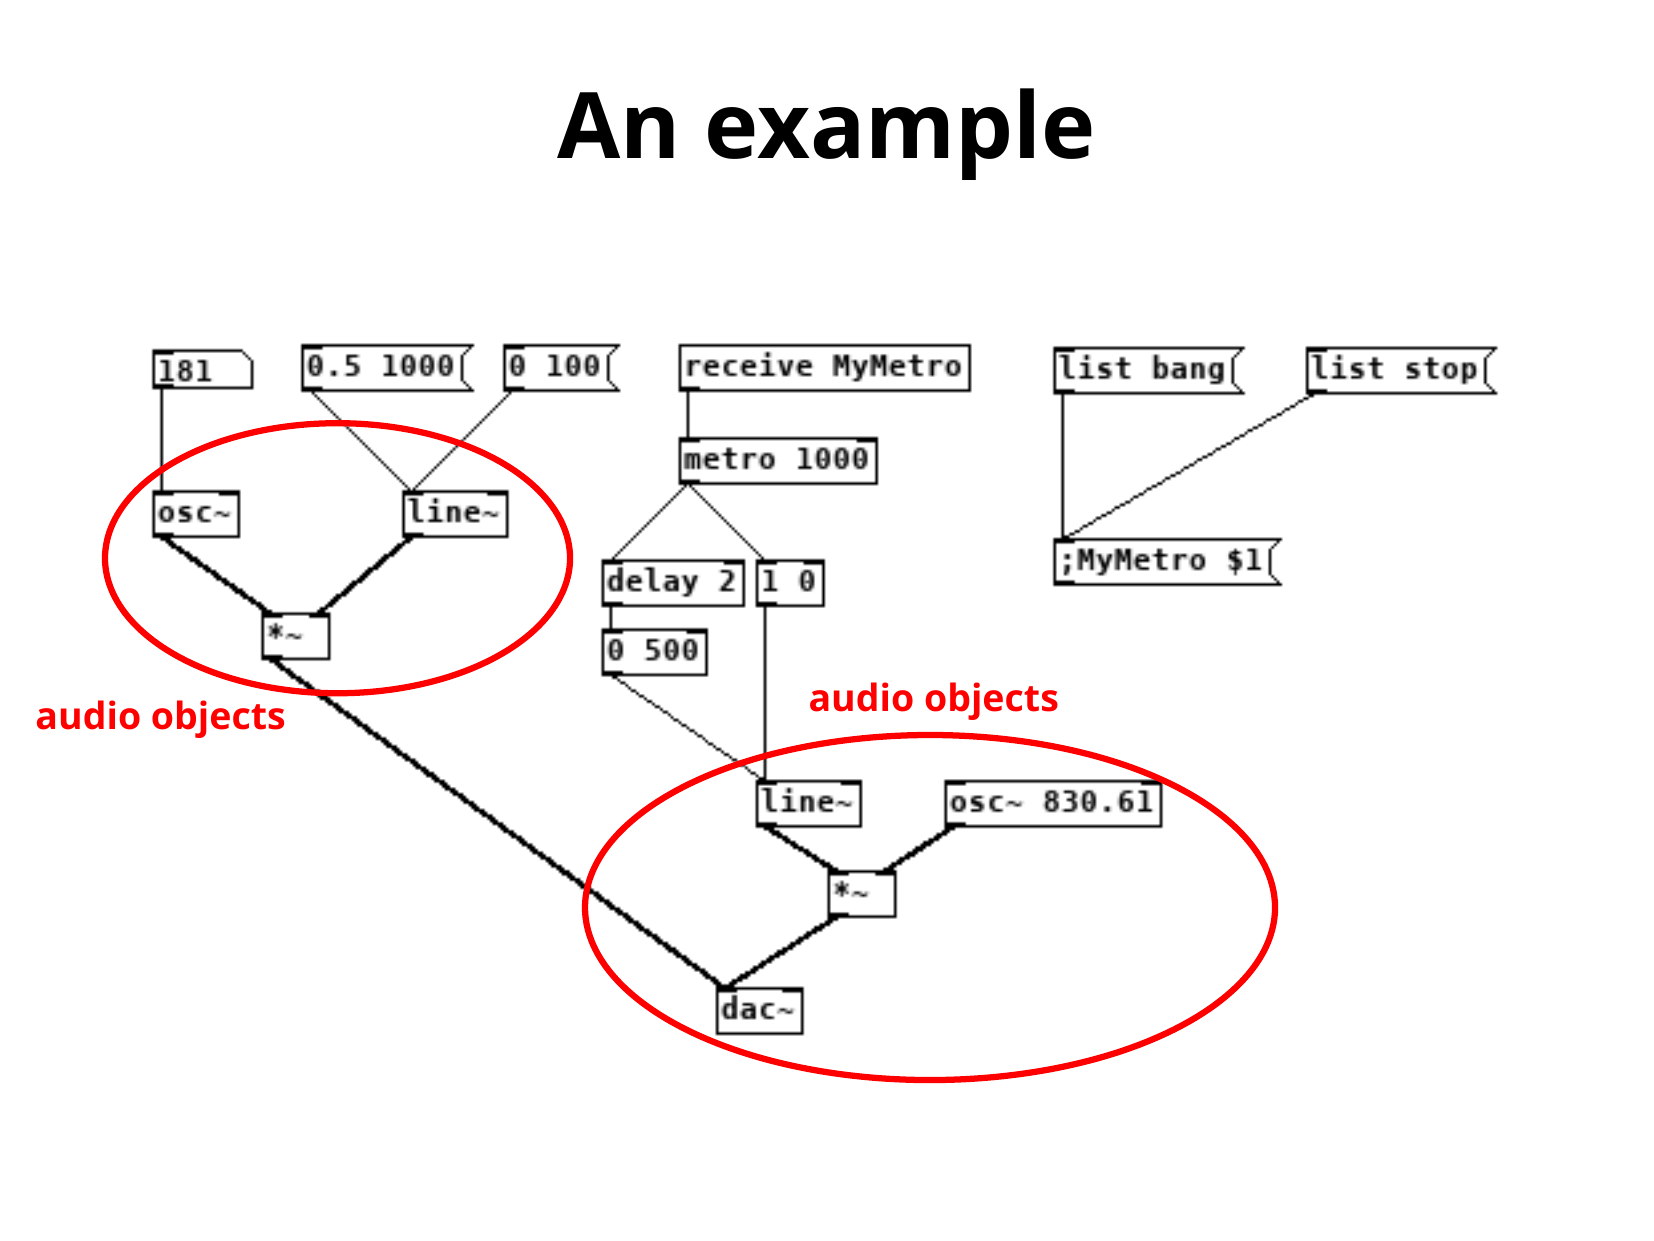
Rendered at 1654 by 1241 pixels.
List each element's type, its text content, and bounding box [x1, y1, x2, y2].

text_box audio objects [832, 659, 1036, 733]
title An example [82, 19, 1571, 227]
picture [124, 618, 216, 678]
picture [124, 427, 566, 690]
picture [589, 739, 1271, 1066]
picture [124, 321, 1530, 1066]
text_box audio objects [59, 678, 262, 752]
